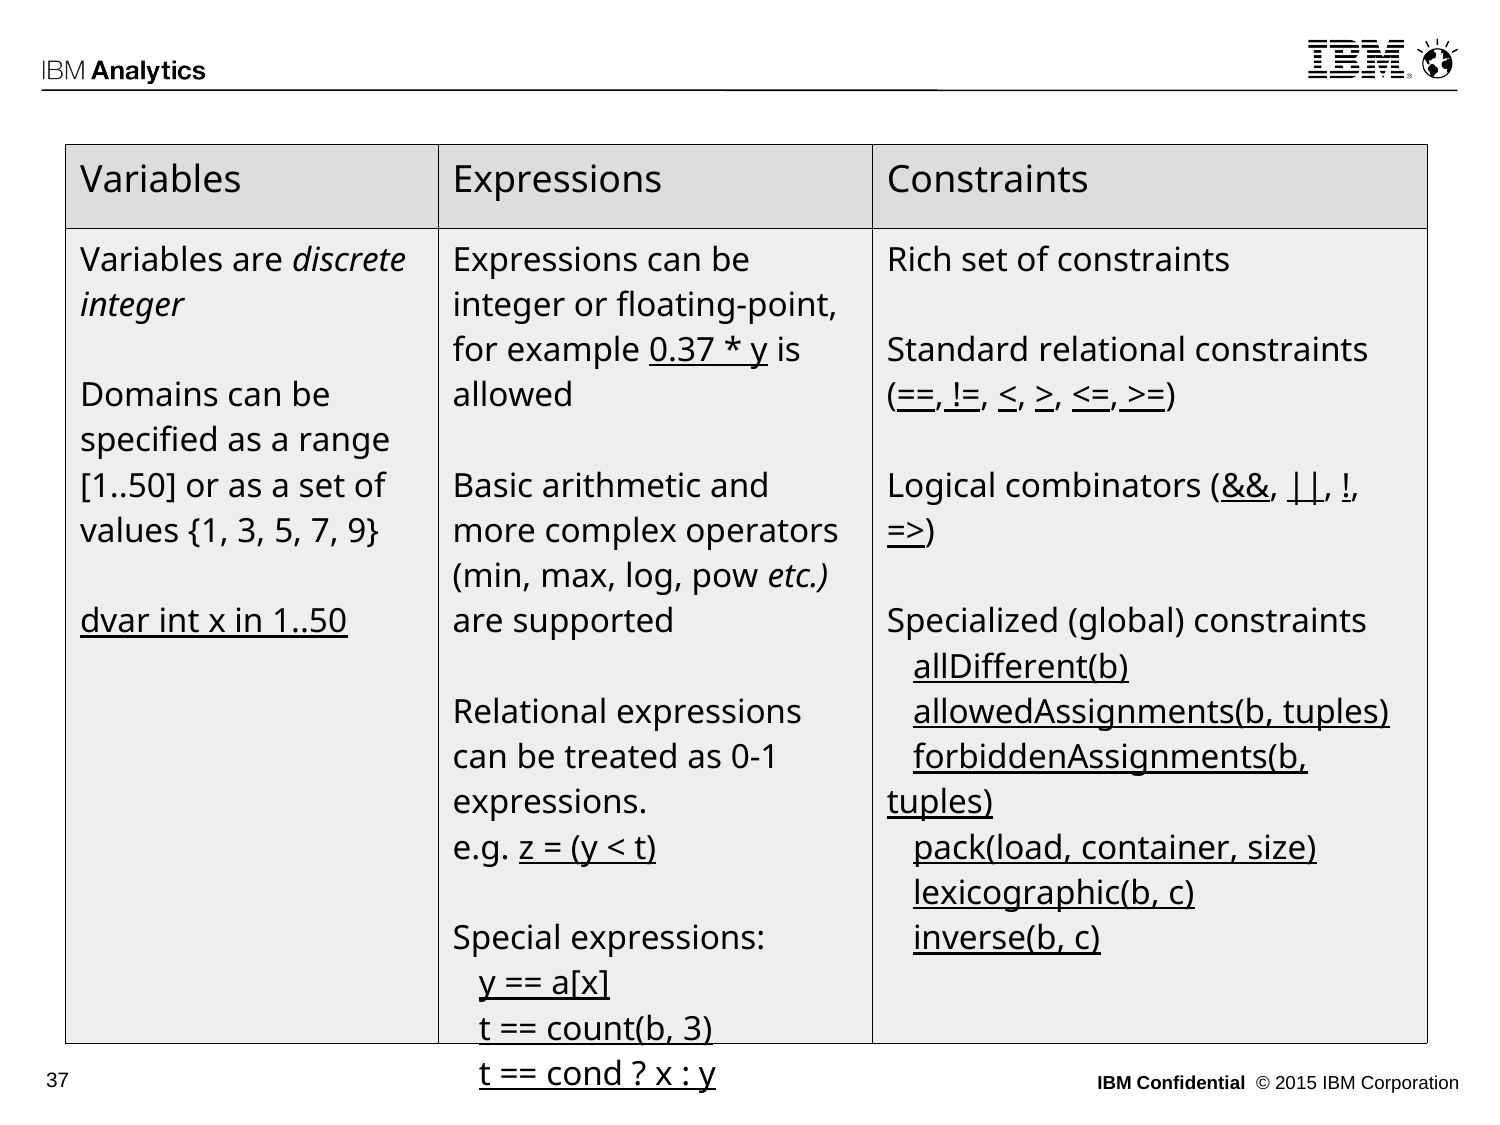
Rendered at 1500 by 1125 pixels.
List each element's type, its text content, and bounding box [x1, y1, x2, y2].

table_cell Rich set of constraints Standard relational constraints (==, !=, <, >, <=, >=) Logical combinators (&&, ||, !, =>) Specialized (global) constraints allDifferent(b) allowedAssignments(b, tuples) forbiddenAssignments(b, tuples) pack(load, container, size) lexicographic(b, c) inverse(b, c) [873, 229, 1427, 1043]
table_header Constraints [873, 145, 1427, 228]
picture [24, 42, 224, 99]
table_header Variables [66, 145, 438, 228]
table_header Expressions [439, 145, 872, 228]
table_cell Variables are discrete integer Domains can be specified as a range [1..50] or as a set of values {1, 3, 5, 7, 9} dvar int x in 1..50 [66, 229, 438, 1043]
picture [1294, 24, 1469, 91]
table_cell Expressions can be integer or floating-point, for example 0.37 * y is allowed Basic arithmetic and more complex operators (min, max, log, pow etc.) are supported Relational expressions can be treated as 0-1 expressions. e.g. z = (y < t) Special expressions: y == a[x] t == count(b, 3) t == cond ? x : y [439, 229, 872, 1043]
